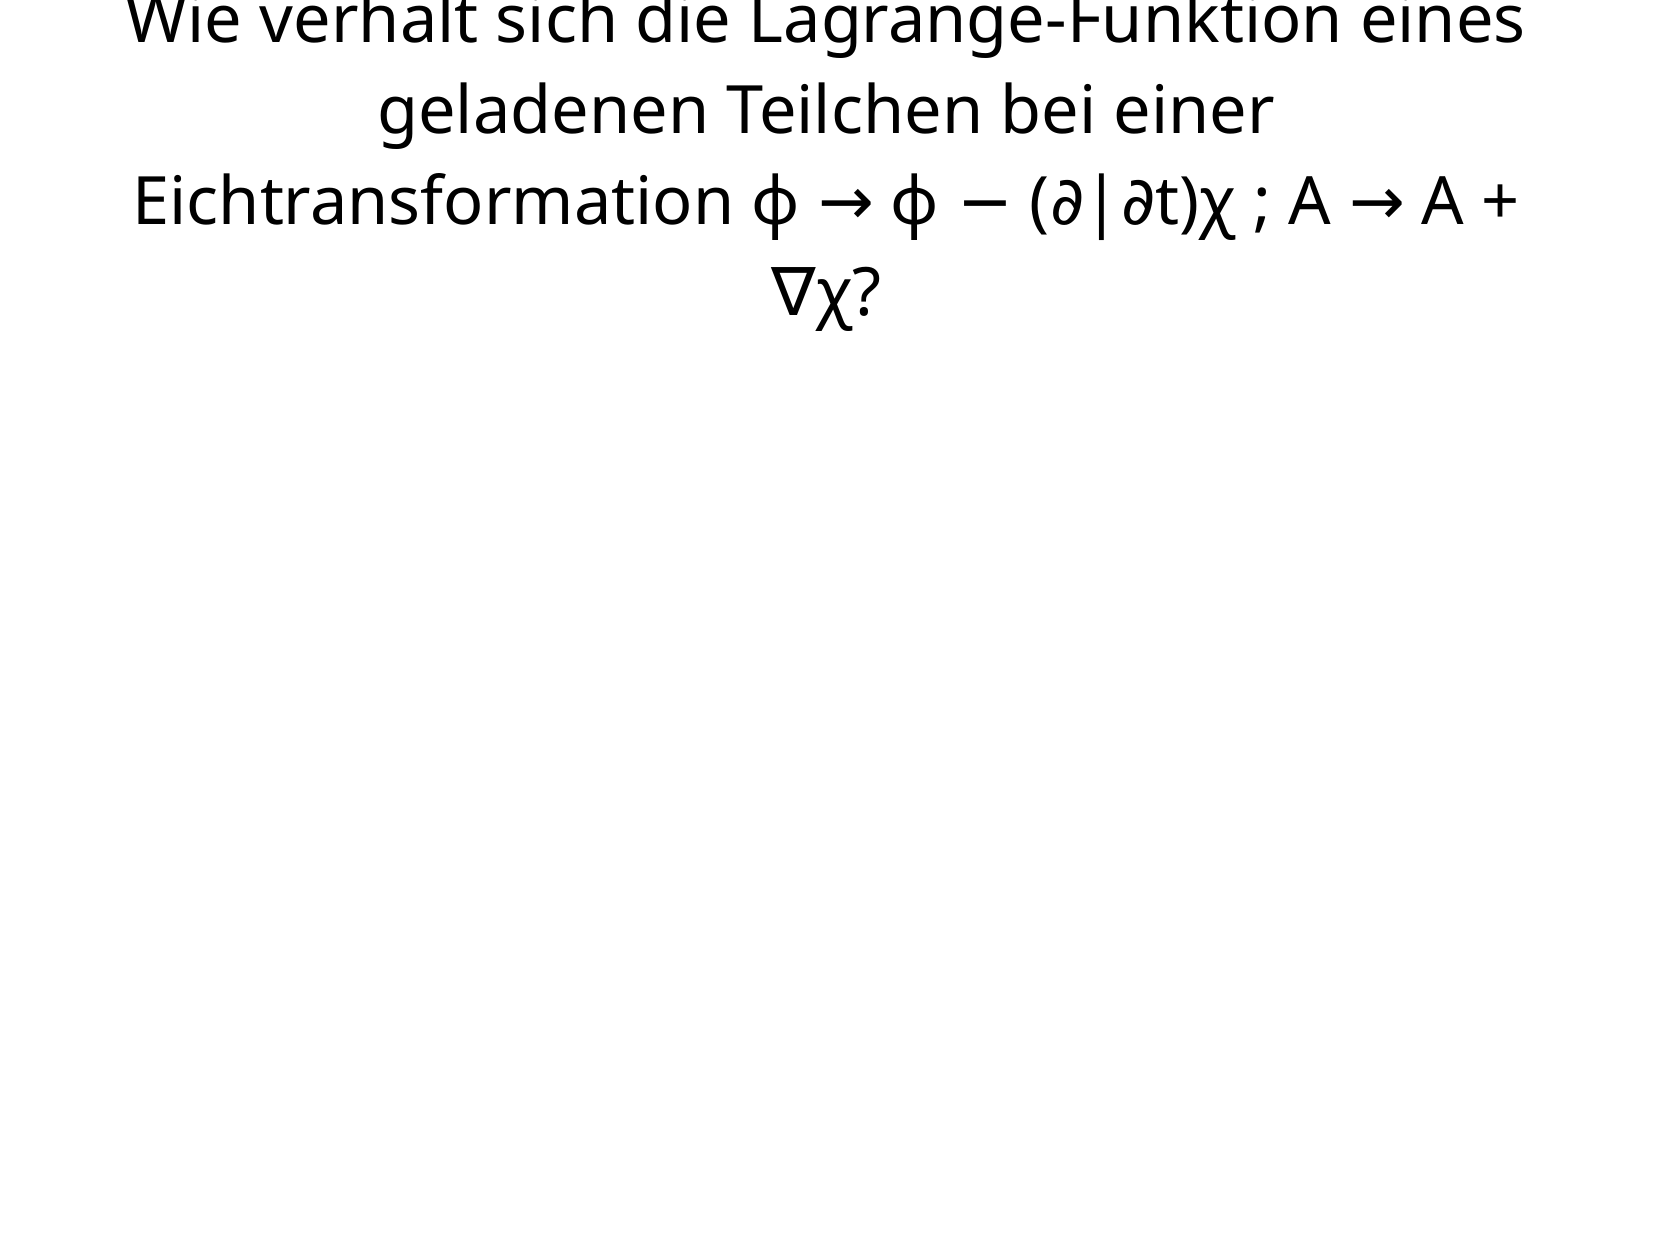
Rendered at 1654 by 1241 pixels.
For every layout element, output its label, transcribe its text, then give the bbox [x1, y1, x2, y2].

title Wie verhält sich die Lagrange-Funktion eines geladenen Teilchen bei einer Eichtransformation ϕ → ϕ − (∂|∂t)χ ; A → A + ∇χ? [82, 20, 1571, 286]
